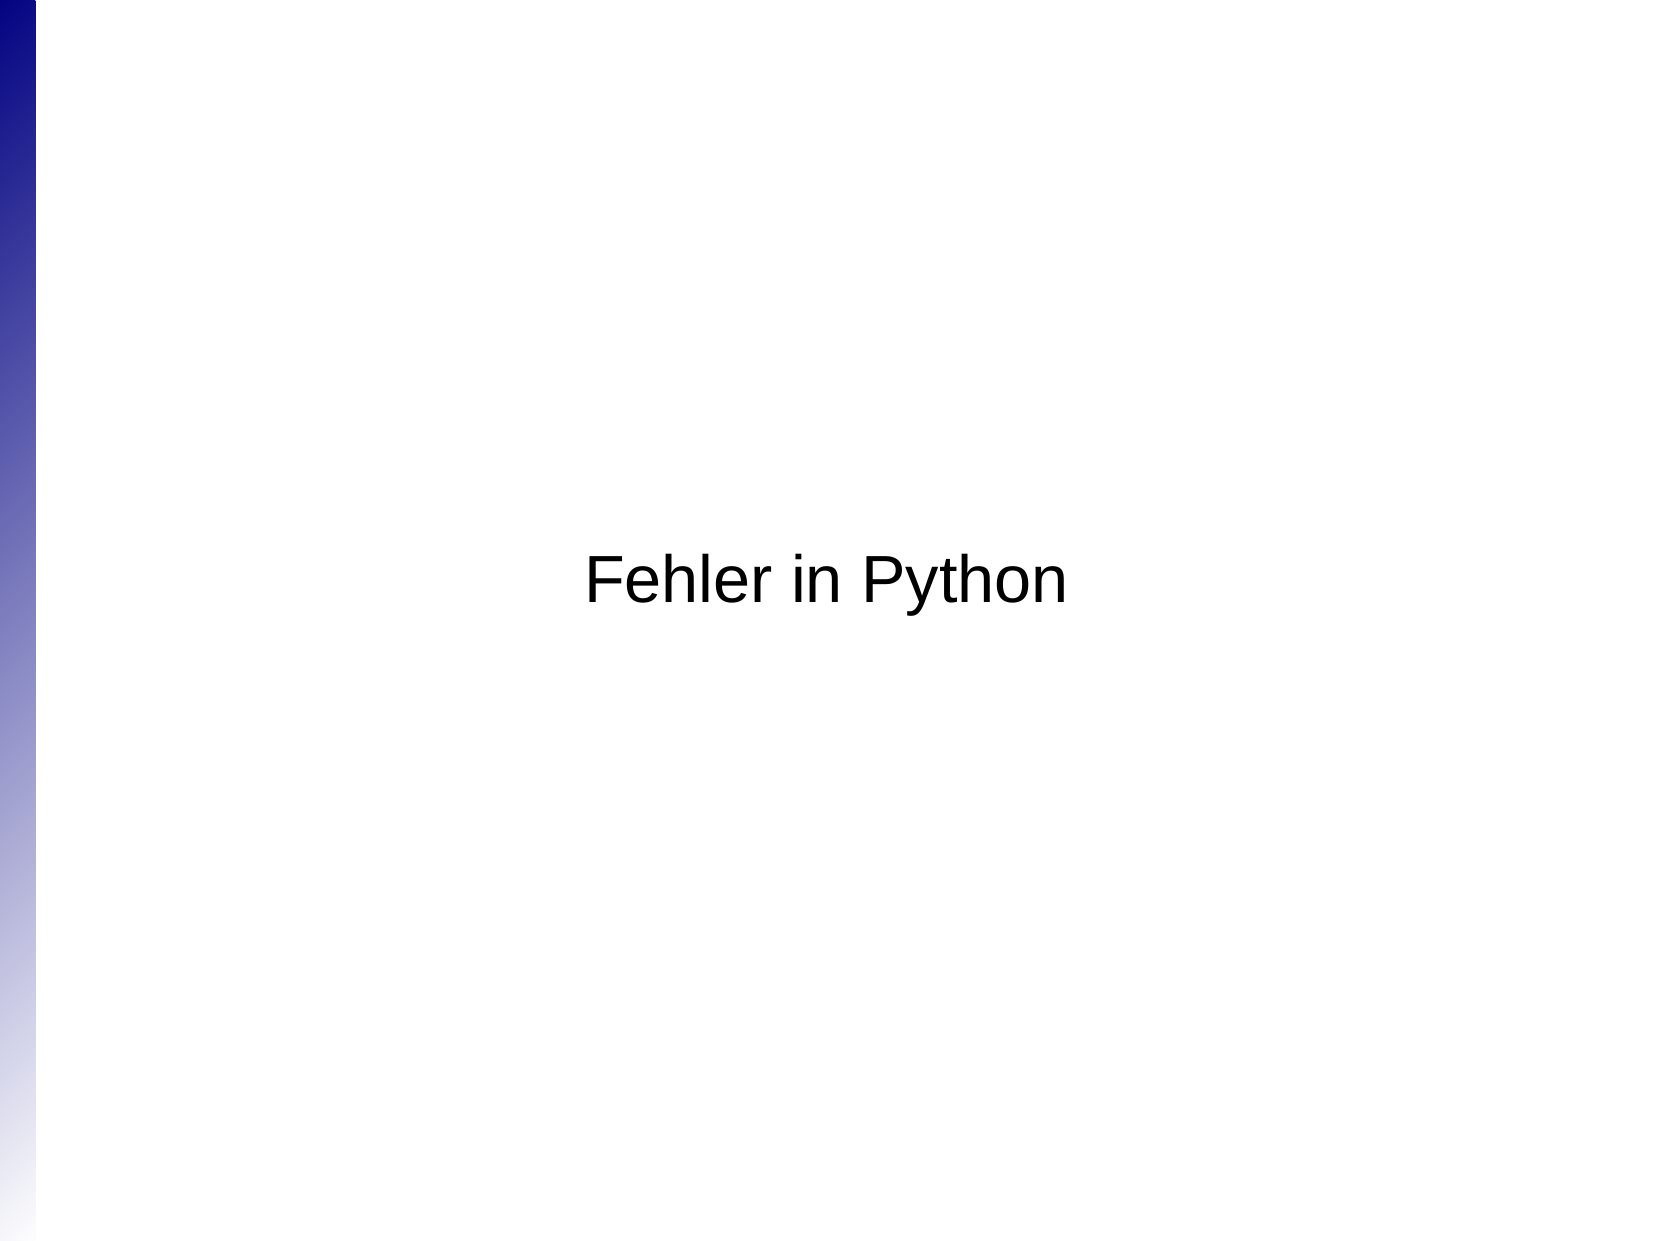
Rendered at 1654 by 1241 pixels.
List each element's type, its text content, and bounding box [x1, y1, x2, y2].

subtitle Fehler in Python [82, 49, 1571, 1109]
